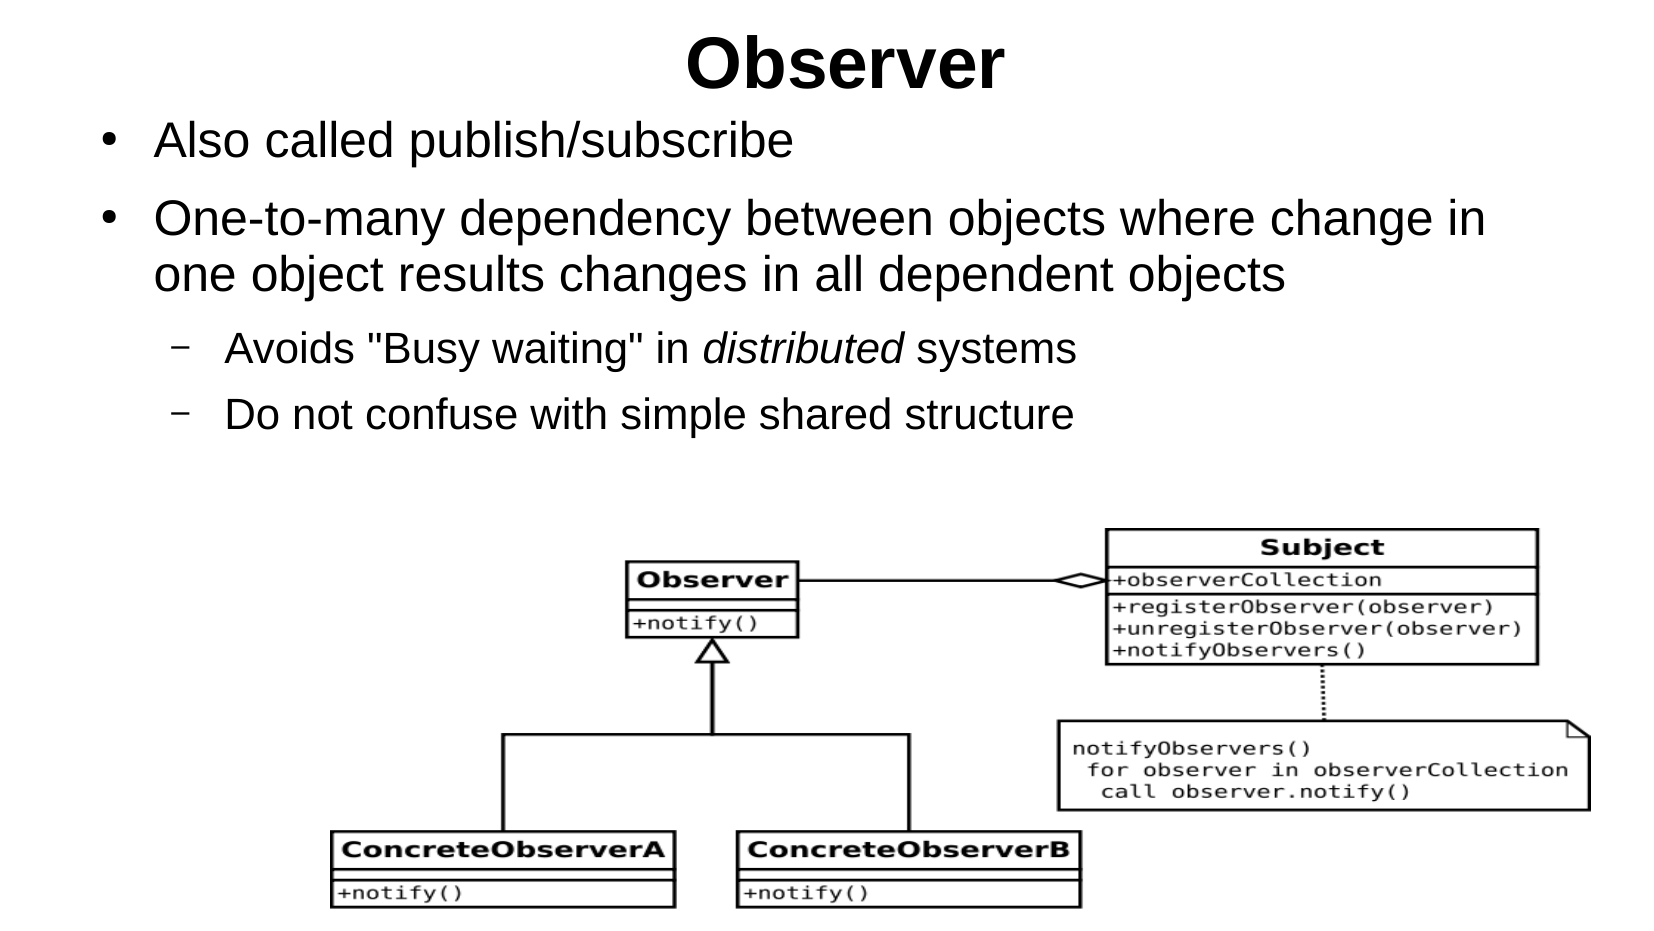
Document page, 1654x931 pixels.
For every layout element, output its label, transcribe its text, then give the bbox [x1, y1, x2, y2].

list Also called publish/subscribe One-to-many dependency between objects where change in one object results changes in all dependent objects Avoids "Busy waiting" in distributed systems Do not confuse with simple shared structure [82, 112, 1571, 529]
title Observer [101, 22, 1591, 105]
picture [330, 528, 1591, 909]
